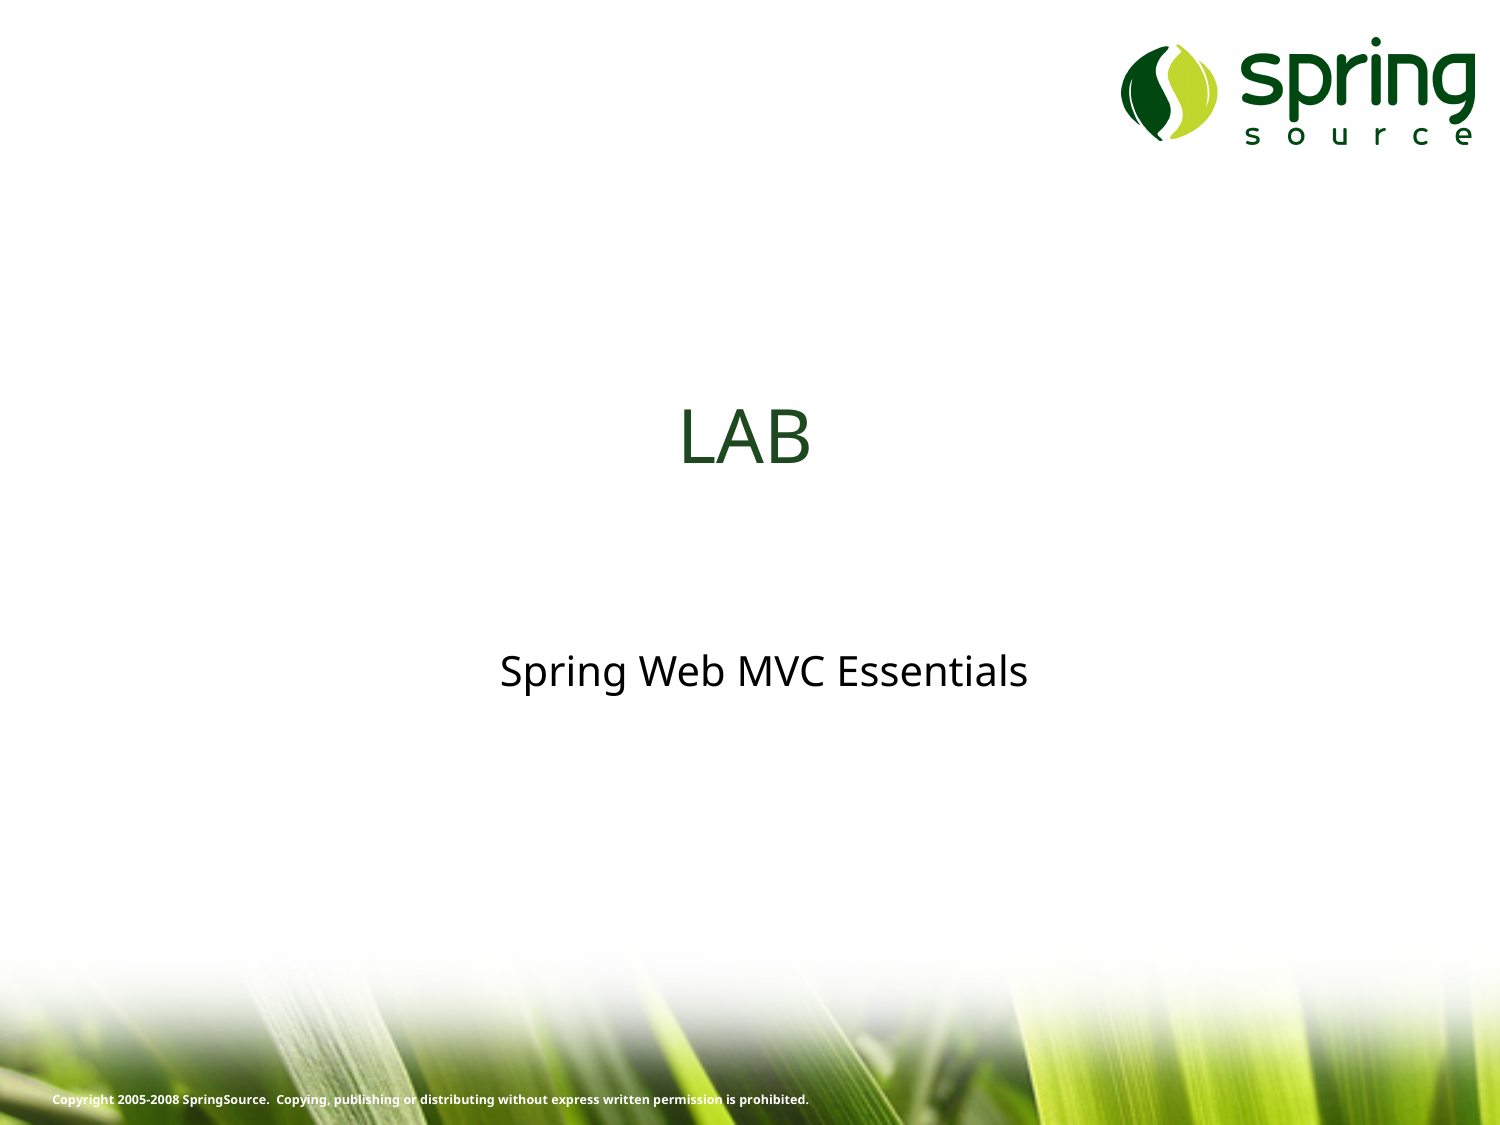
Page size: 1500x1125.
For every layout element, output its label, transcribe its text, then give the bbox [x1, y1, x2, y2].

title LAB [107, 340, 1383, 529]
picture [1121, 37, 1475, 145]
subtitle Spring Web MVC Essentials [96, 499, 1358, 788]
picture [0, 944, 1500, 1125]
